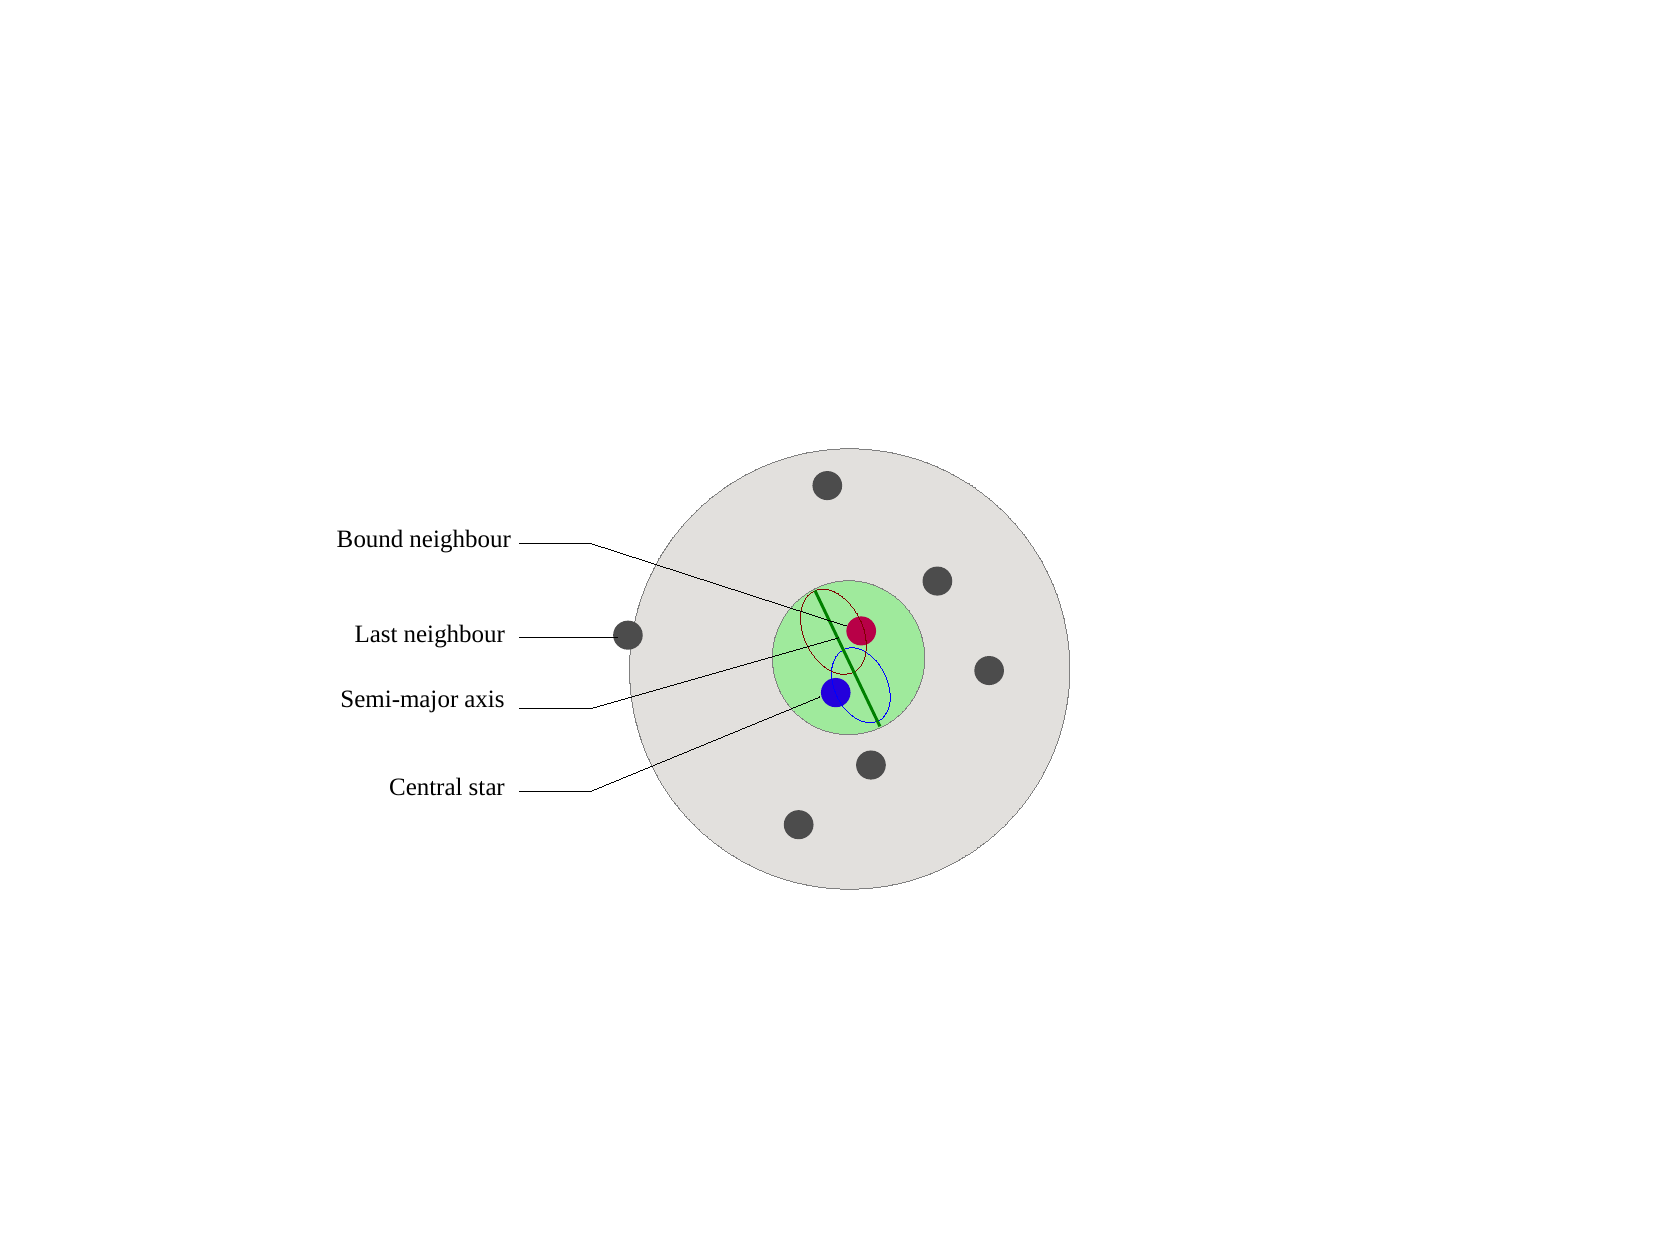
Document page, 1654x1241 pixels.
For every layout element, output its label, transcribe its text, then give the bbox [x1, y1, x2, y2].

text_box Bound neighbour [301, 518, 526, 567]
text_box Semi-major axis [318, 677, 520, 727]
text_box Central star [318, 766, 520, 815]
text_box Last neighbour [318, 612, 520, 662]
text_box [613, 448, 1070, 890]
